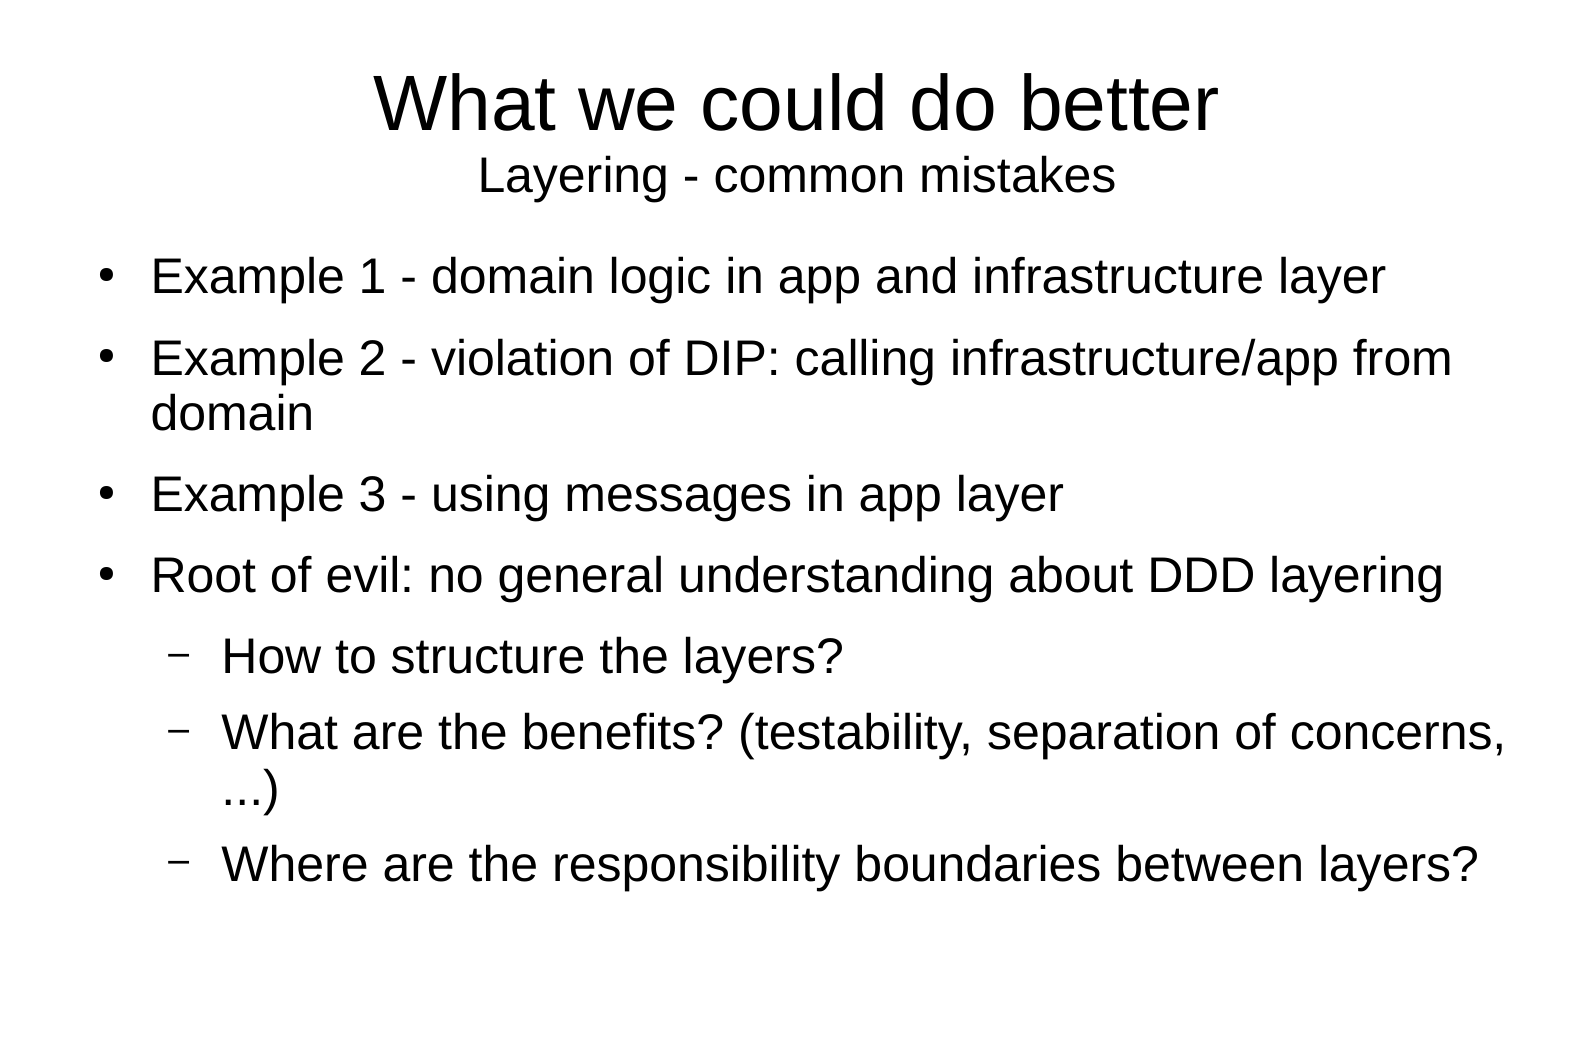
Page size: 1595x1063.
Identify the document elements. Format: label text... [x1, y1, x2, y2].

list Example 1 - domain logic in app and infrastructure layer Example 2 - violation of DIP: calling infrastructure/app from domain Example 3 - using messages in app layer Root of evil: no general understanding about DDD layering How to structure the layers? What are the benefits? (testability, separation of concerns, ...) Where are the responsibility boundaries between layers? [79, 248, 1515, 951]
title What we could do better Layering - common mistakes [79, 42, 1515, 220]
